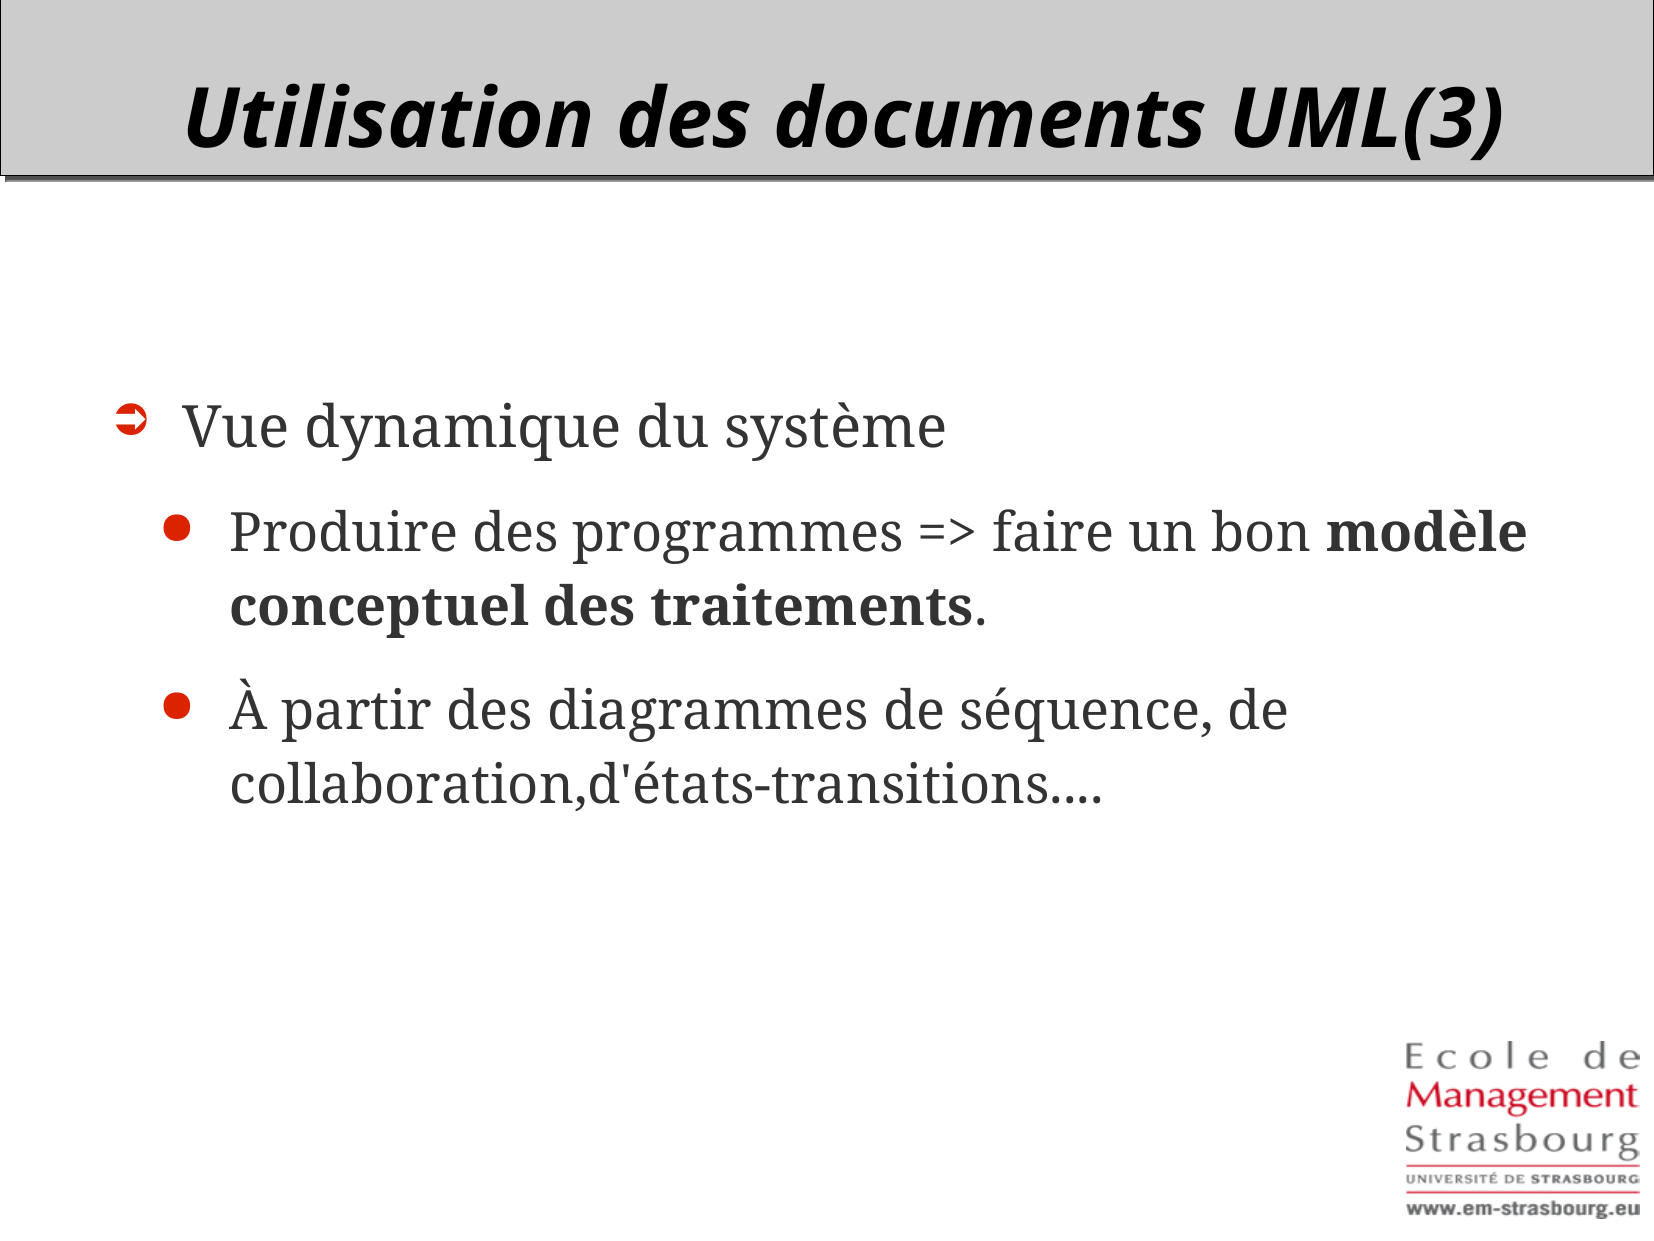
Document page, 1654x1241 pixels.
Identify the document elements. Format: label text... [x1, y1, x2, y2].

list Vue dynamique du système Produire des programmes => faire un bon modèle conceptuel des traitements. À partir des diagrammes de séquence, de collaboration,d'états-transitions.... [99, 276, 1558, 1187]
title Utilisation des documents UML(3) [138, 26, 1551, 204]
picture [1406, 1041, 1640, 1219]
